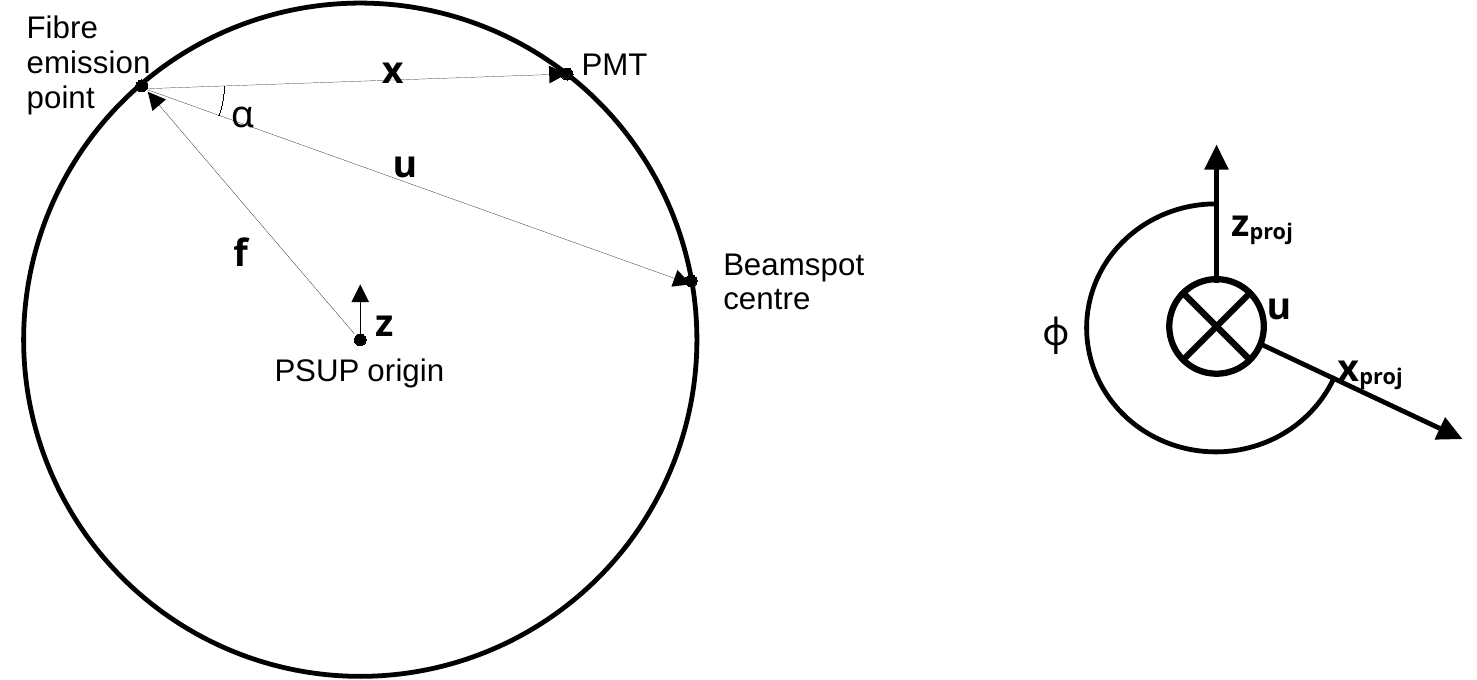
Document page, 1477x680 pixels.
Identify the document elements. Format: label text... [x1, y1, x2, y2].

text_box PSUP origin [259, 345, 460, 396]
text_box zproj [1219, 189, 1323, 249]
text_box α [216, 115, 259, 131]
text_box α [216, 80, 288, 86]
text_box u [1251, 271, 1288, 322]
text_box xproj [1322, 333, 1430, 390]
text_box [686, 274, 698, 287]
text_box z [360, 289, 396, 340]
text_box Fibre emission point [11, 3, 166, 123]
text_box PMT [566, 39, 674, 89]
text_box x [367, 35, 403, 80]
text_box α [216, 84, 288, 131]
text_box u [377, 130, 414, 181]
text_box u [377, 173, 399, 181]
text_box f [218, 218, 254, 269]
text_box x [367, 80, 403, 86]
text_box ϕ [1027, 298, 1087, 349]
text_box [354, 333, 367, 345]
text_box Beamspot centre [708, 239, 886, 324]
